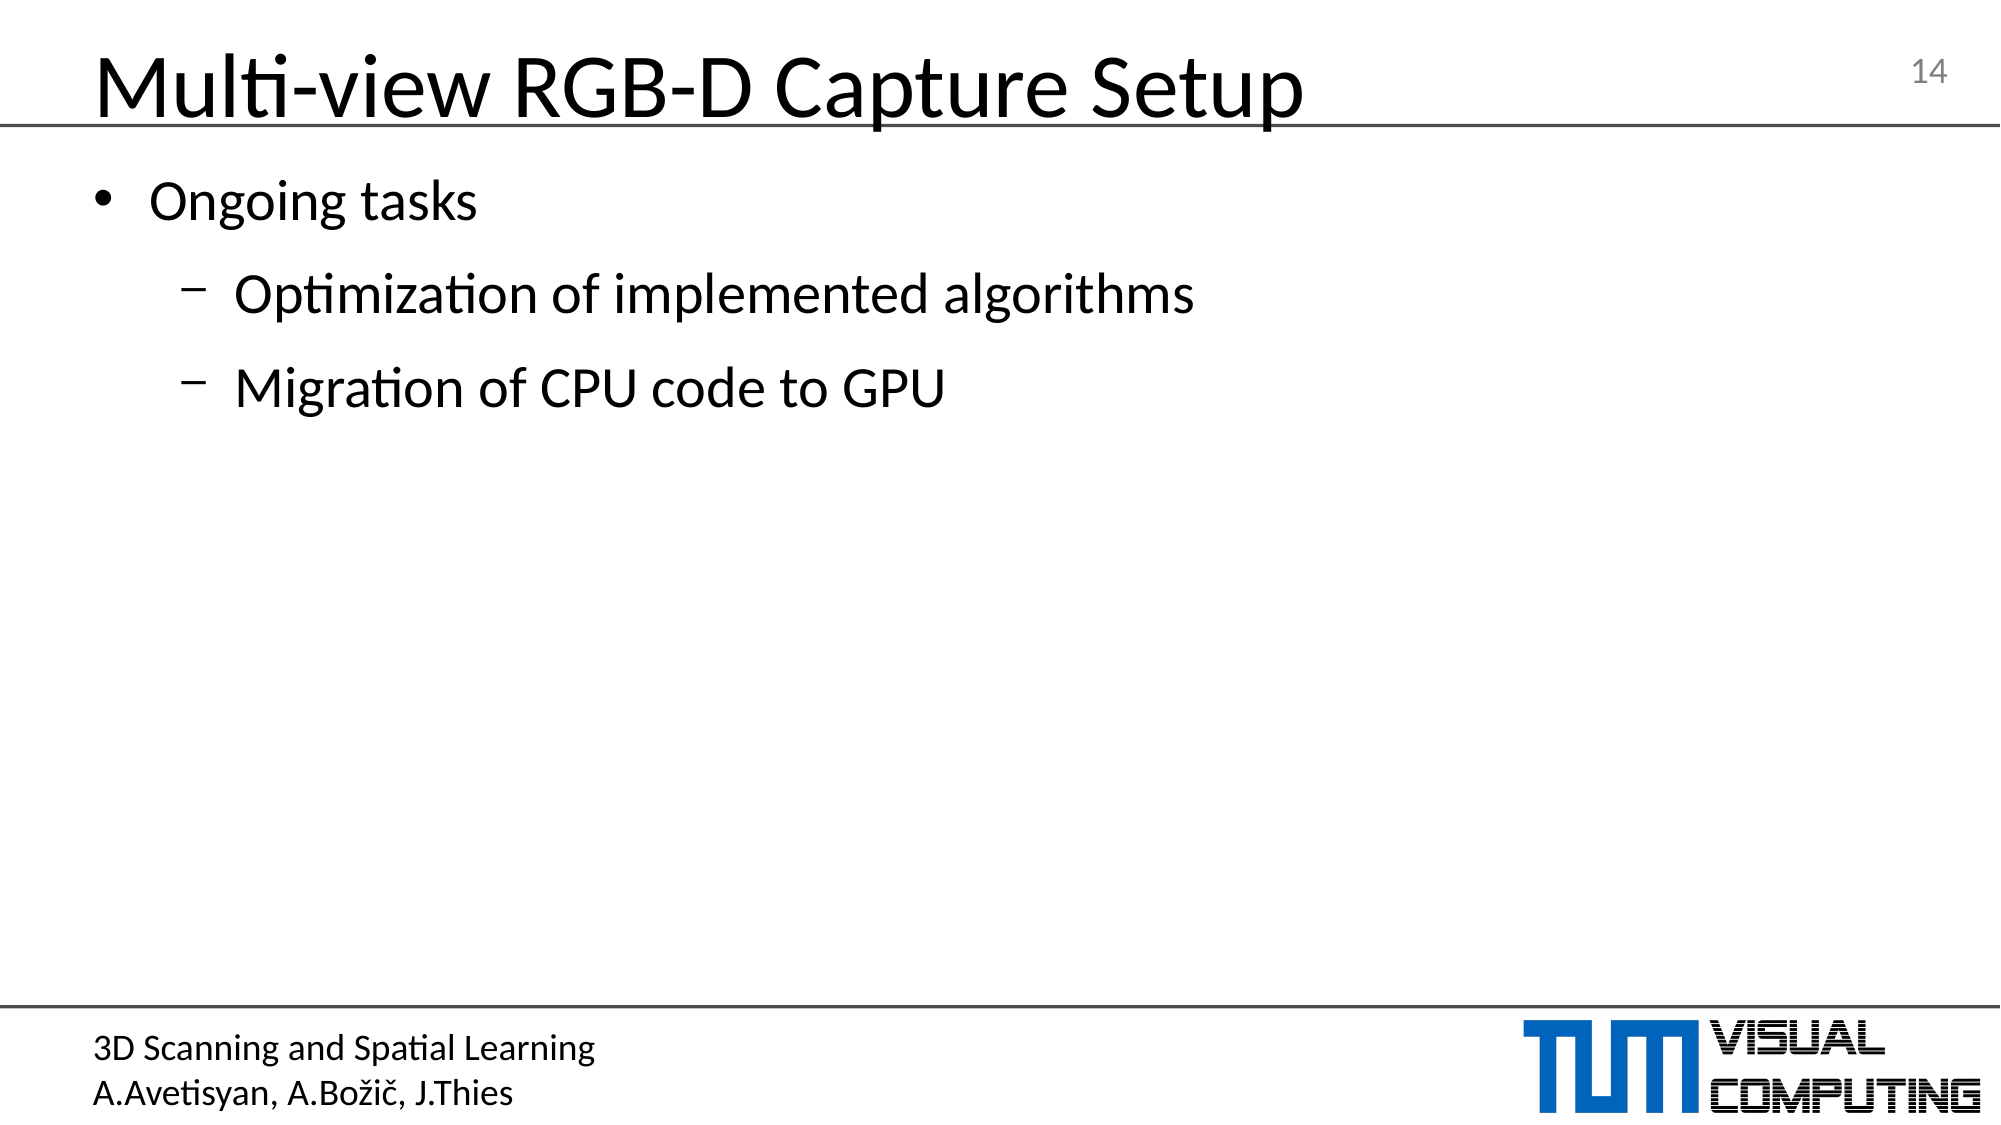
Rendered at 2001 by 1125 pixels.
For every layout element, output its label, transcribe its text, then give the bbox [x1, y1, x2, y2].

title Multi-view RGB-D Capture Setup [78, 0, 1510, 143]
picture [1523, 1018, 1983, 1117]
list Ongoing tasks Optimization of implemented algorithms Migration of CPU code to GPU [78, 154, 1921, 959]
